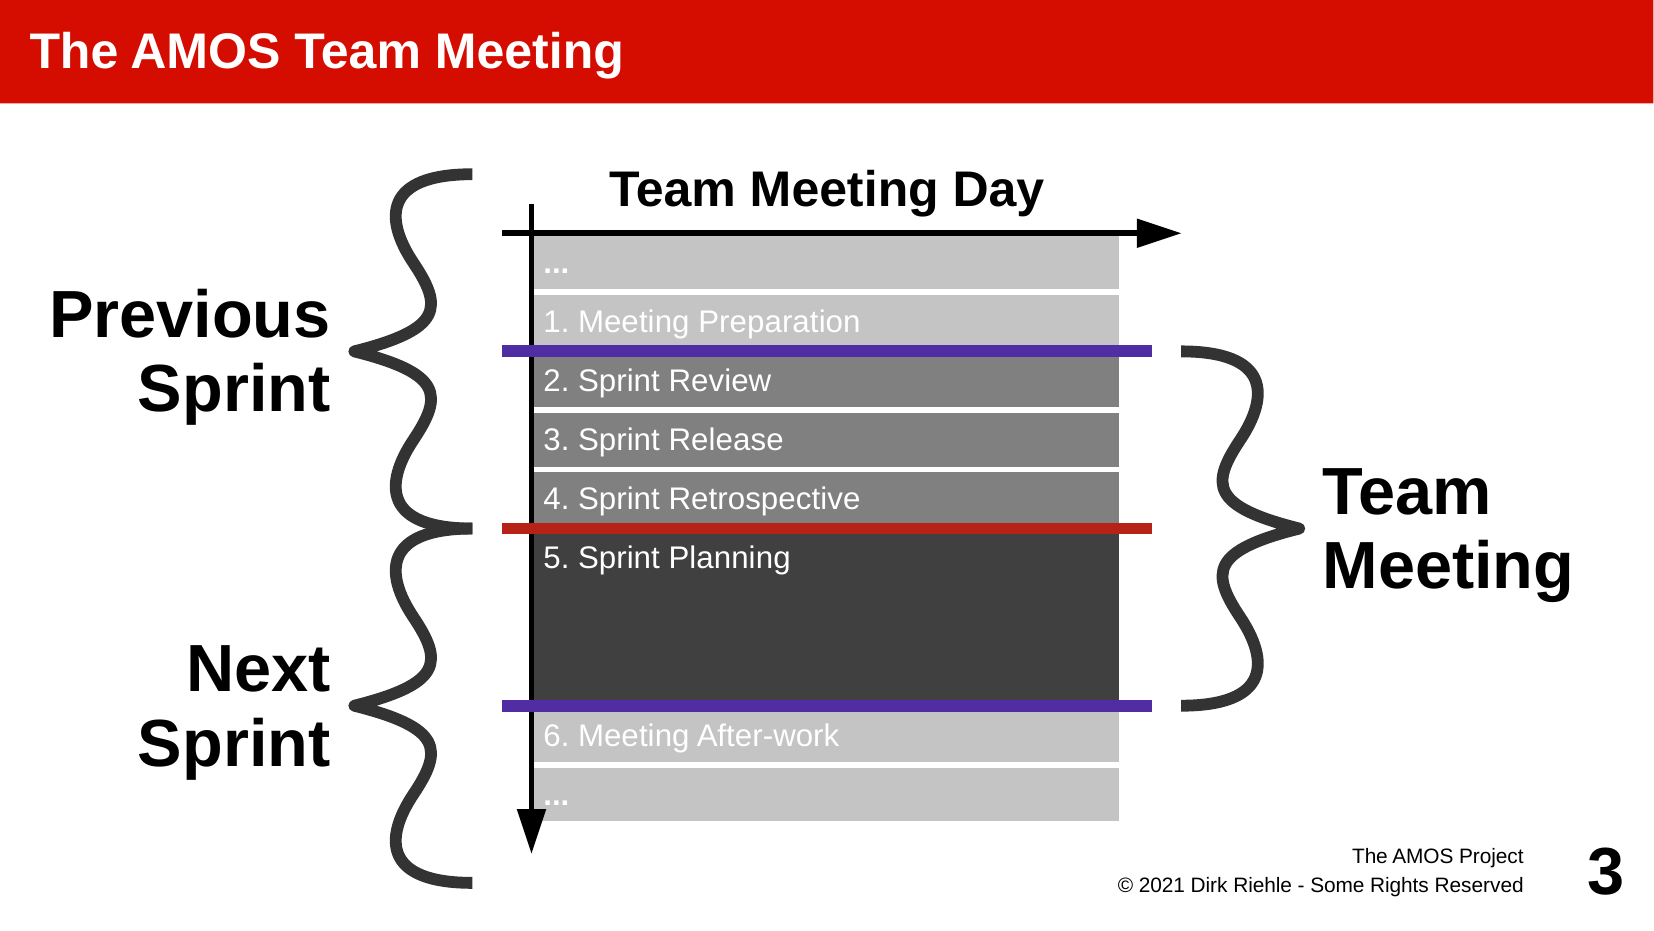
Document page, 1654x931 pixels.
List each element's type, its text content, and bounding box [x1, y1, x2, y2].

text_box 1. Meeting Preparation [534, 292, 1123, 345]
text_box Team Meeting [1299, 410, 1654, 647]
text_box Team Meeting Day [531, 144, 1123, 234]
text_box 5. Sprint Planning [534, 534, 1123, 700]
text_box Previous Sprint [0, 233, 355, 470]
text_box 2. Sprint Review [534, 357, 1123, 411]
title The AMOS Team Meeting [0, 0, 1654, 104]
text_box 6. Meeting After-work [534, 712, 1123, 765]
text_box ... [534, 236, 1123, 292]
text_box Next Sprint [0, 587, 355, 824]
text_box ... [534, 765, 1123, 824]
text_box 3. Sprint Release [534, 411, 1123, 469]
text_box 4. Sprint Retrospective [534, 469, 1123, 523]
